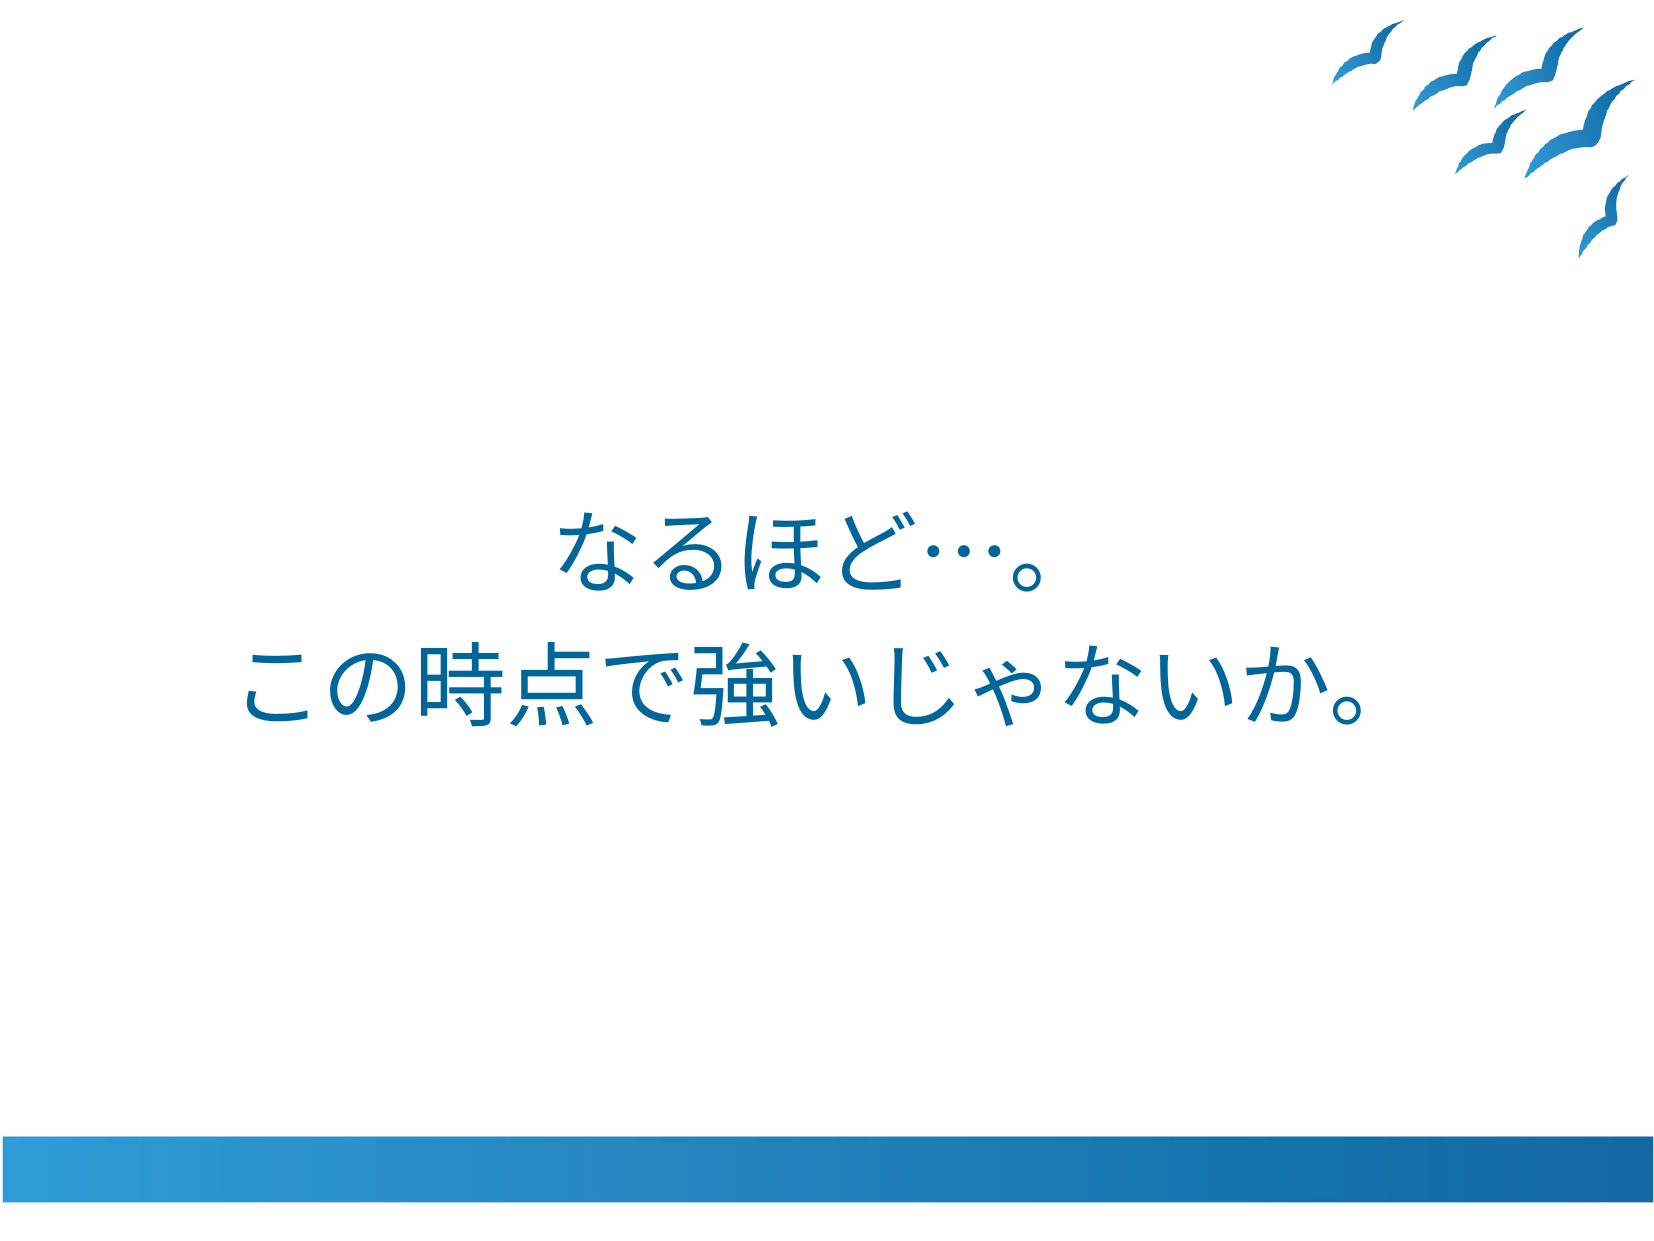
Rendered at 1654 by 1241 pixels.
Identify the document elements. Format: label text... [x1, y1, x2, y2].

title なるほど…。 この時点で強いじゃないか。 [147, 520, 1506, 705]
picture [0, 0, 1654, 1241]
